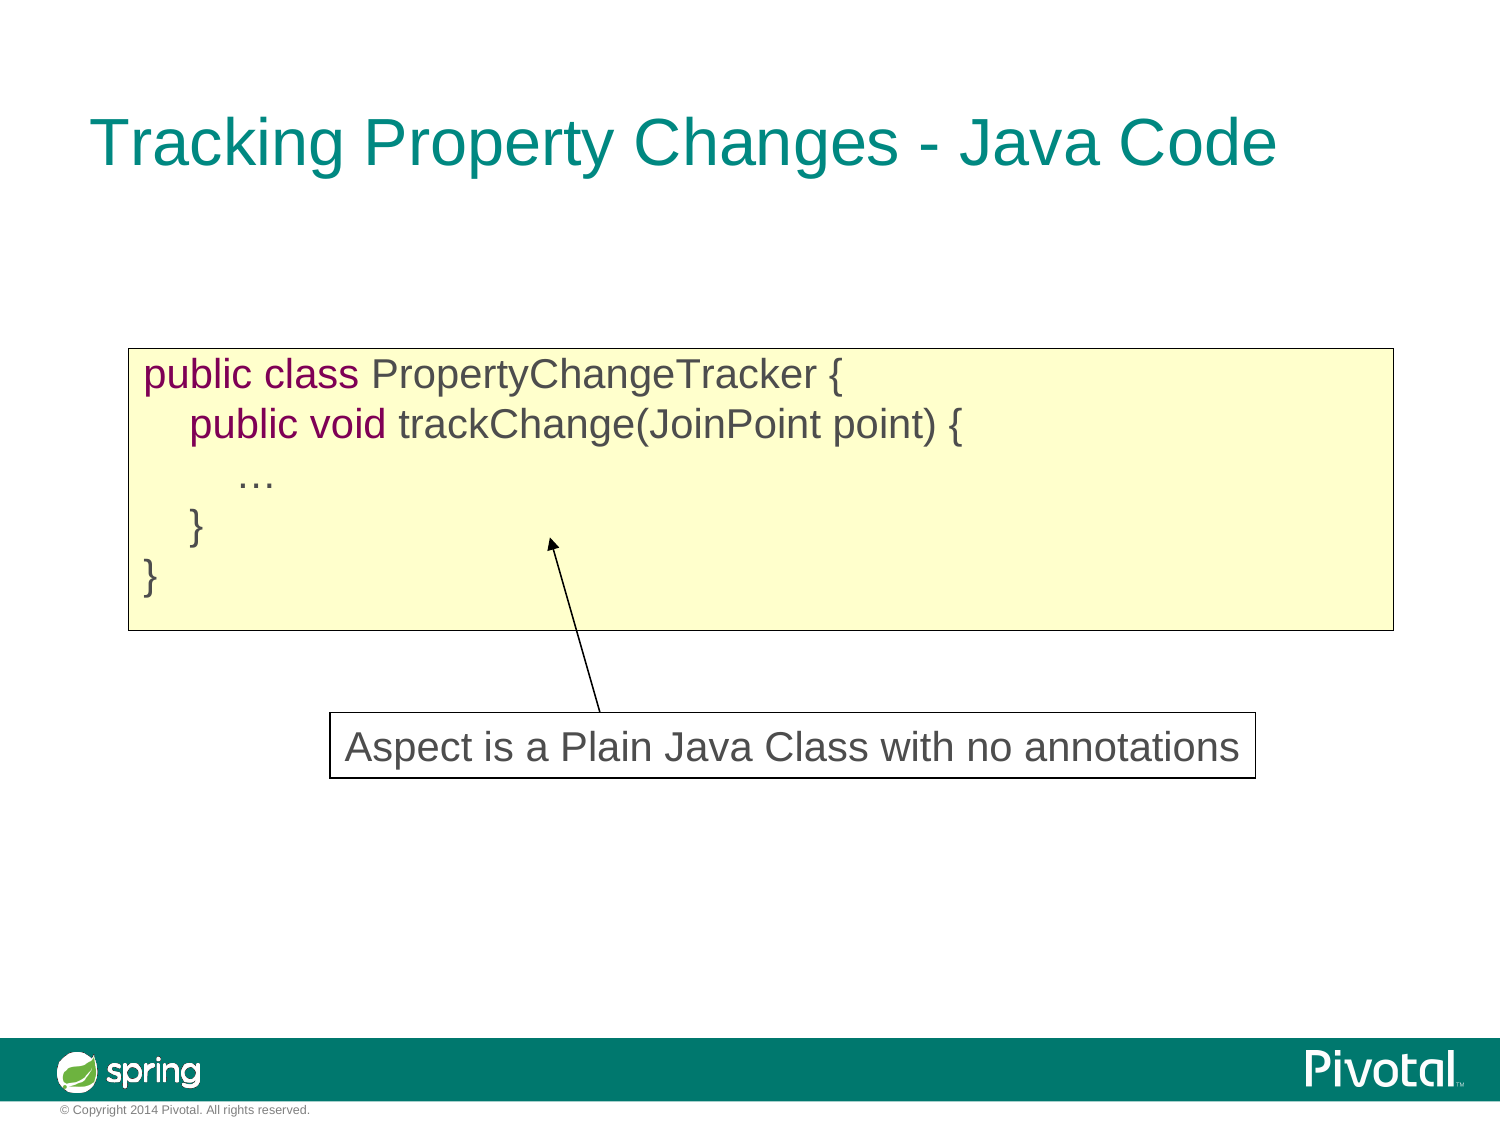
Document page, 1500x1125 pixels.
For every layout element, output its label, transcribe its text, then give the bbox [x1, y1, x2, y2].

list public class PropertyChangeTracker { public void trackChange(JoinPoint point) { … } } [128, 348, 1394, 631]
picture [32, 1041, 210, 1103]
text_box Aspect is a Plain Java Class with no annotations [329, 712, 1256, 778]
title Tracking Property Changes - Java Code [75, 44, 1426, 233]
picture [1306, 1050, 1464, 1087]
